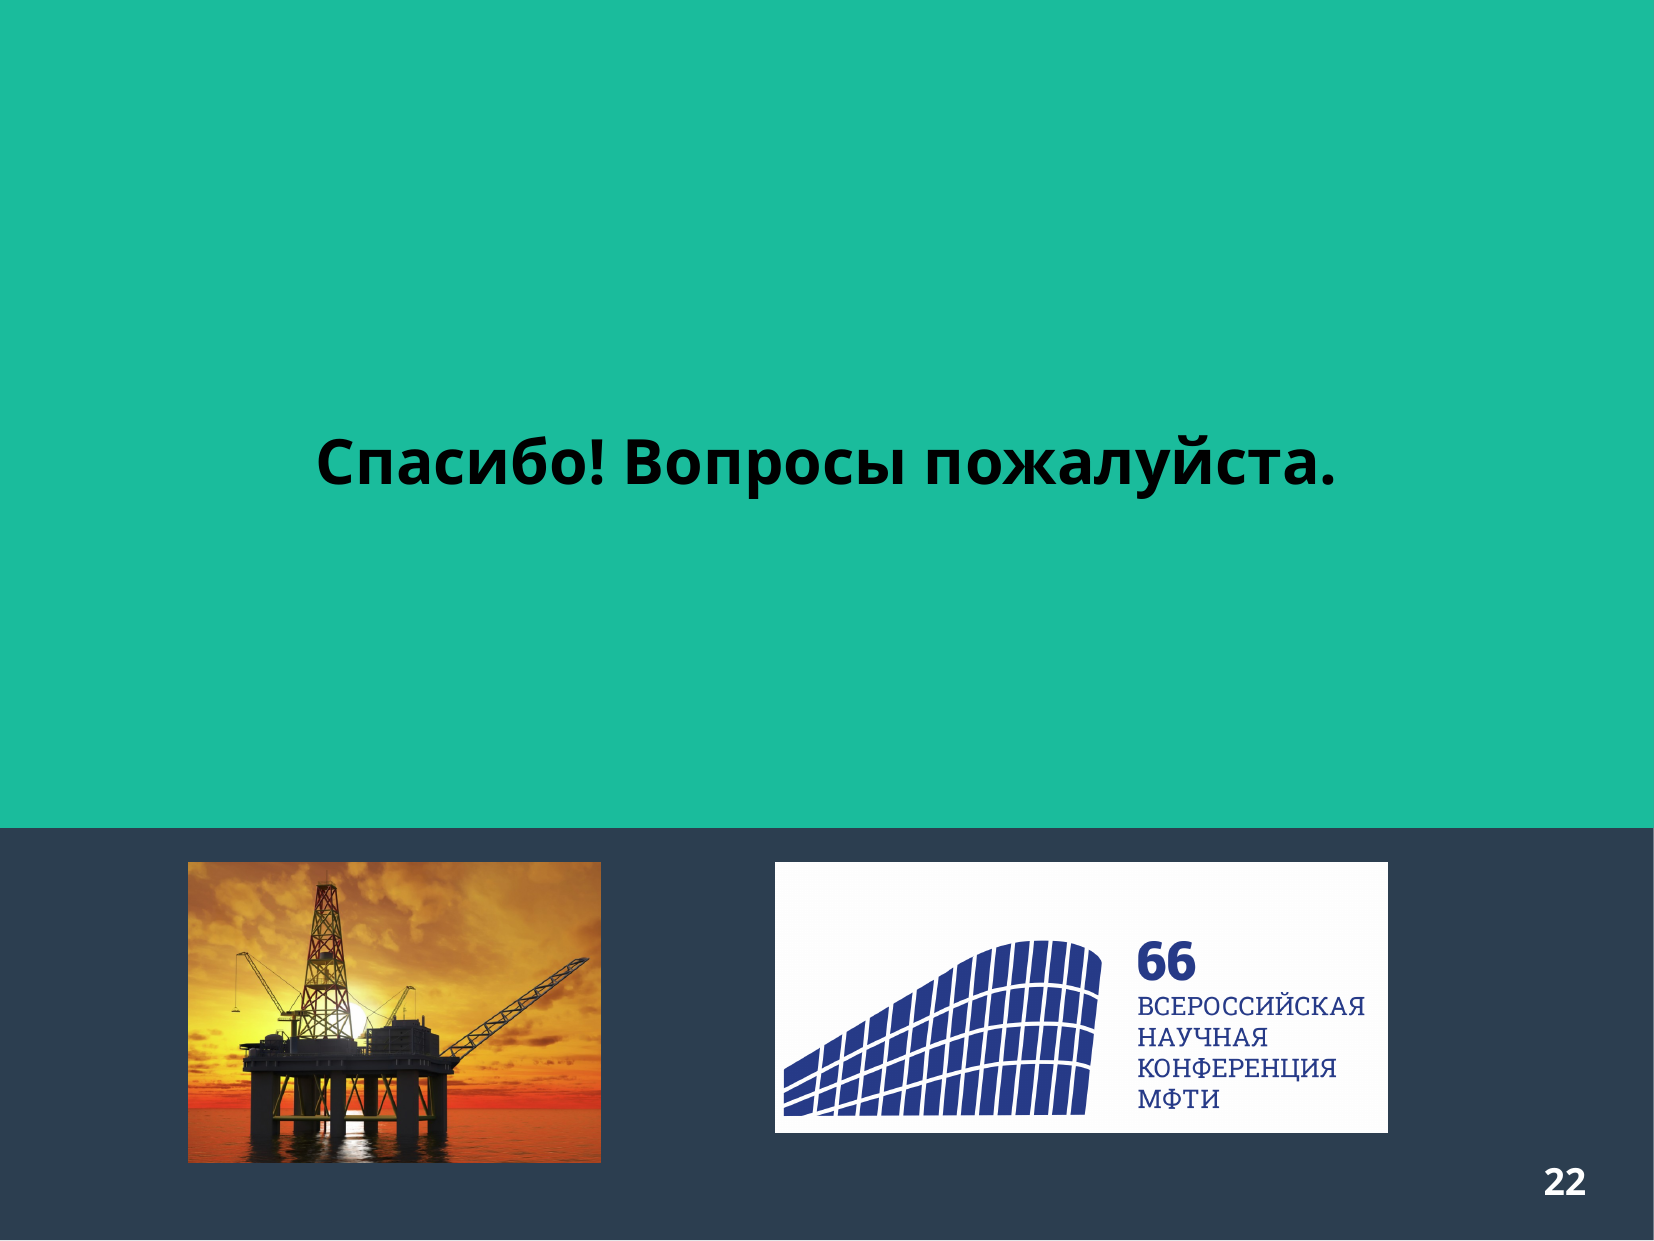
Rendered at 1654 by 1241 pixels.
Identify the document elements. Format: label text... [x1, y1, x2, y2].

subtitle Спасибо! Вопросы пожалуйста. [59, 320, 1595, 601]
picture [775, 862, 1388, 1133]
picture [188, 862, 601, 1163]
